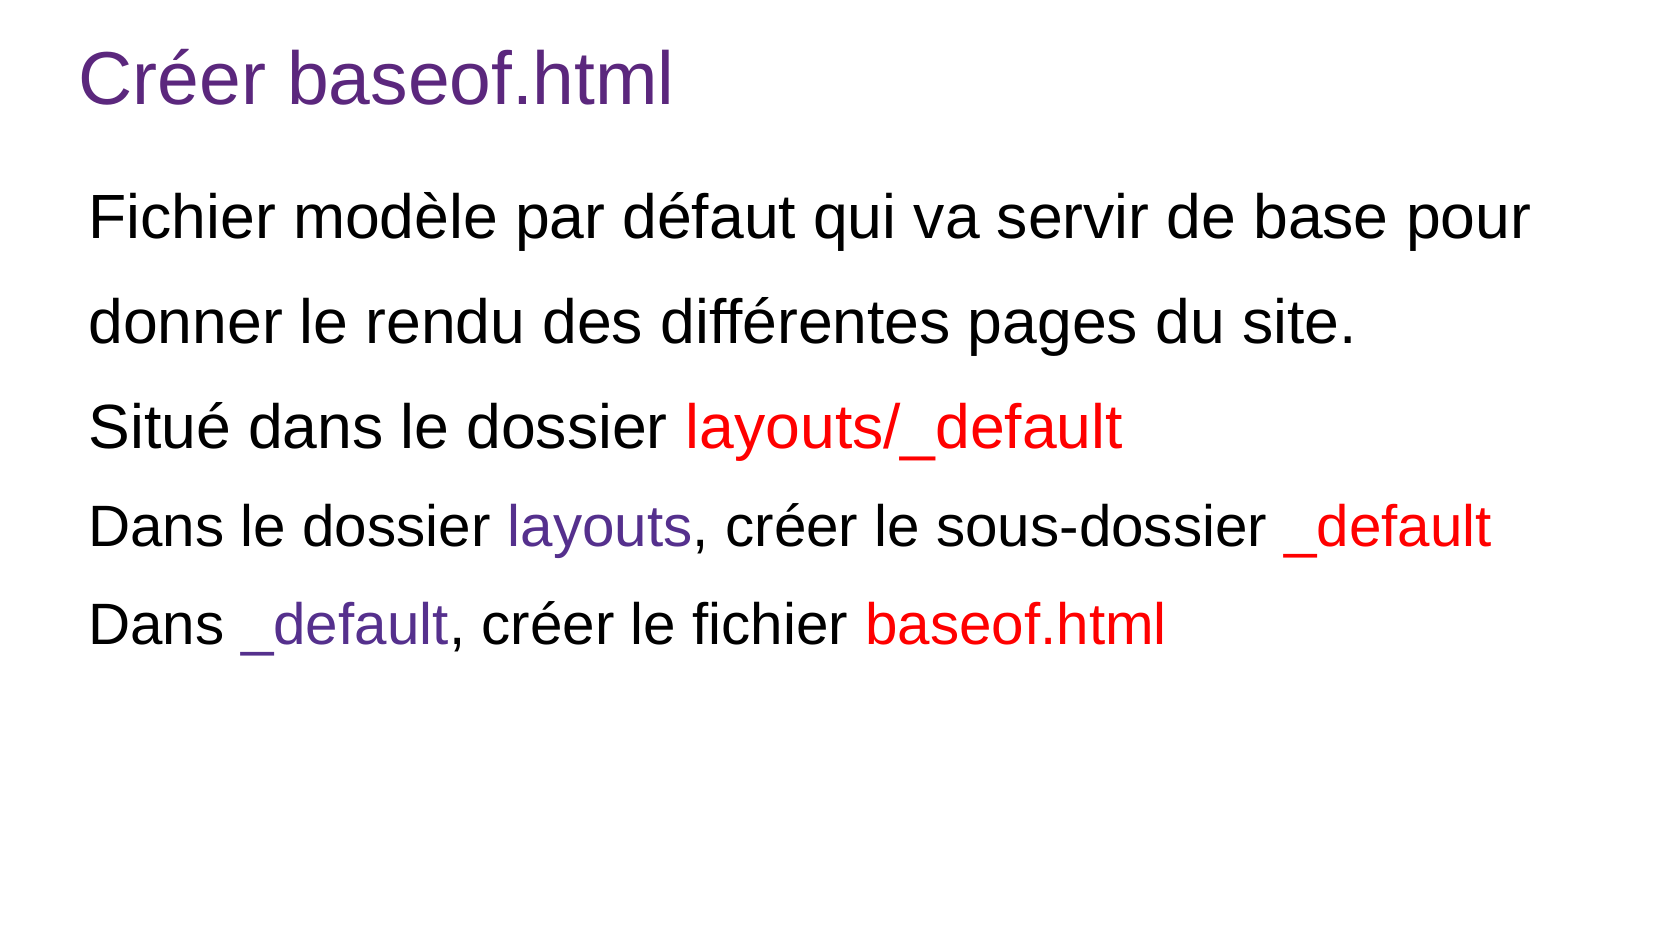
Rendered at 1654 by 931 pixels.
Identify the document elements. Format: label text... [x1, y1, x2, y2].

text_box Fichier modèle par défaut qui va servir de base pour donner le rendu des différentes pages du site. Situé dans le dossier layouts/_default Dans le dossier layouts, créer le sous-dossier _default Dans _default, créer le fichier baseof.html [88, 147, 1577, 798]
title Créer baseof.html [78, 36, 1556, 148]
